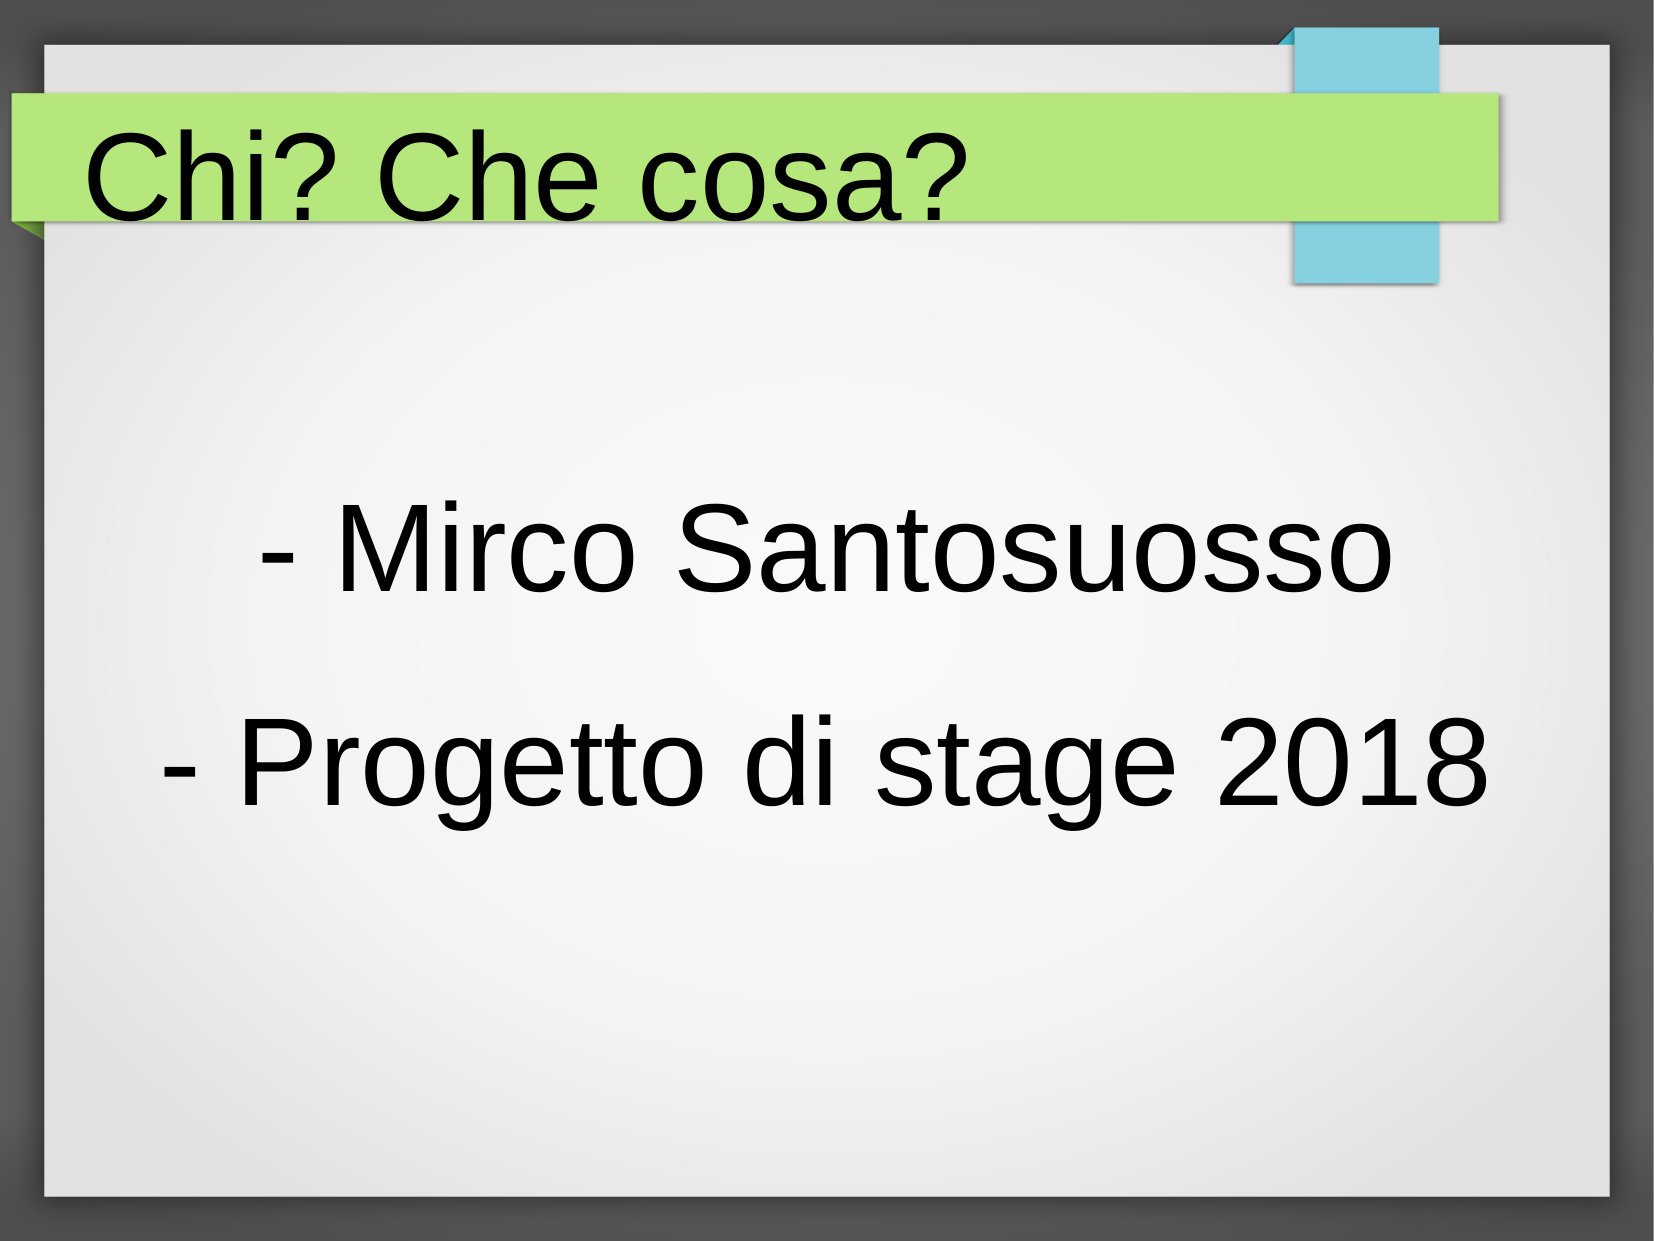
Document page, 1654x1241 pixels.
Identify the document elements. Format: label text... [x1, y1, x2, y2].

subtitle - Mirco Santosuosso - Progetto di stage 2018 [82, 295, 1571, 1015]
picture [0, 0, 1654, 1241]
title Chi? Che cosa? [82, 118, 1264, 237]
